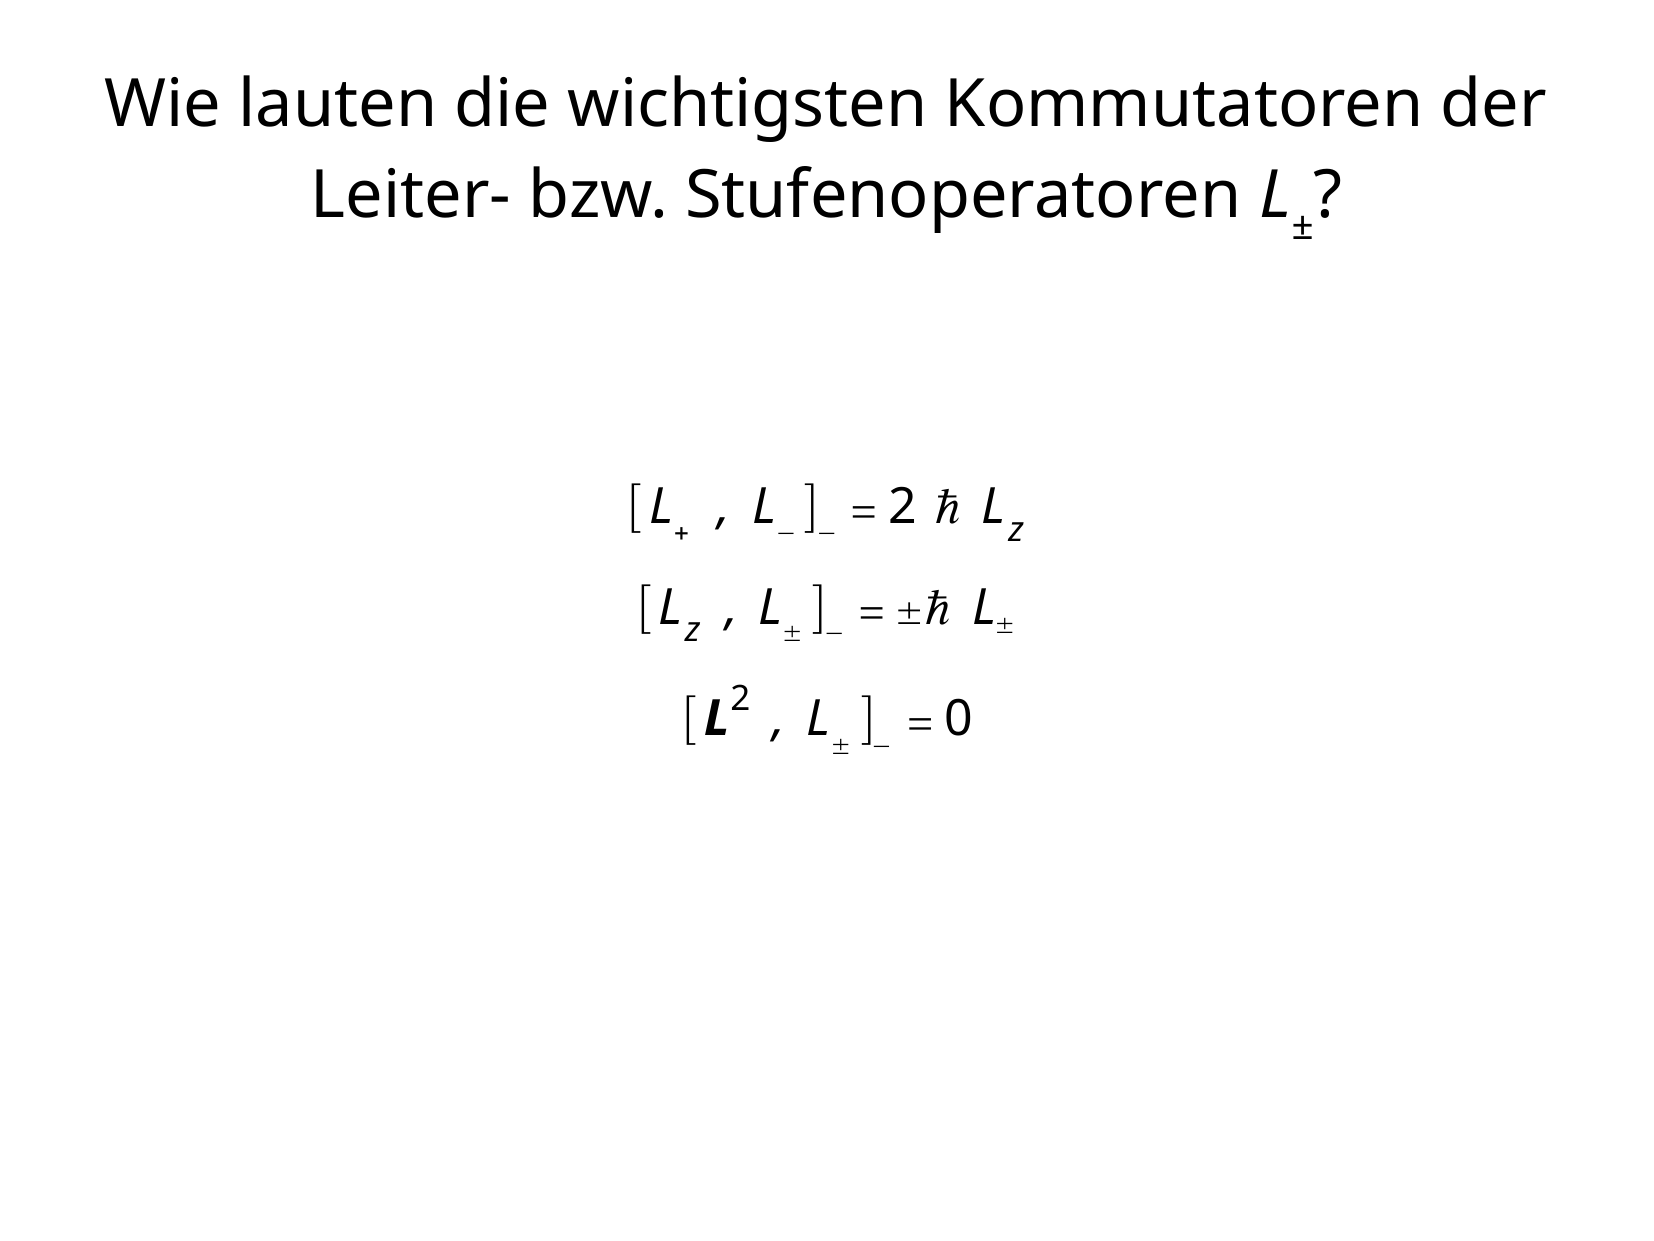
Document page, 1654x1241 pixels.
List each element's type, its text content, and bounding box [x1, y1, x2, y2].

title Wie lauten die wichtigsten Kommutatoren der Leiter- bzw. Stufenoperatoren L±? [82, 49, 1571, 257]
chart [622, 476, 1031, 764]
